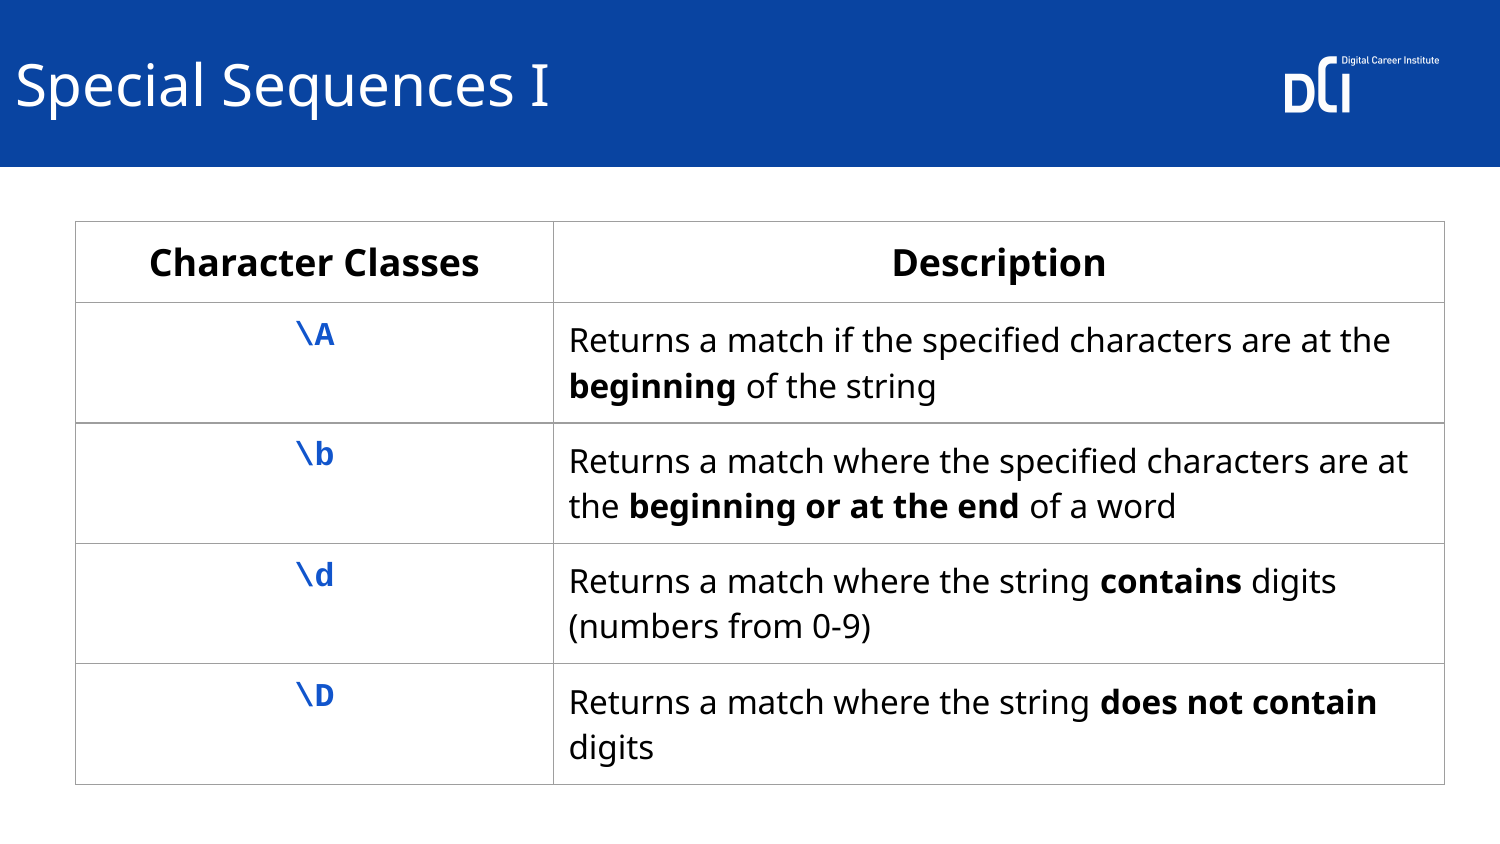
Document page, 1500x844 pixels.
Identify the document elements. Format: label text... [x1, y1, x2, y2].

table_cell \A [76, 303, 553, 422]
table_cell Returns a match if the specified characters are at the beginning of the string [554, 303, 1444, 422]
table_cell \d [76, 544, 553, 663]
table_cell Returns a match where the string does not contain digits [554, 664, 1444, 784]
table_header Character Classes [76, 222, 553, 302]
table_cell \D [76, 664, 553, 784]
title Special Sequences I [0, 0, 1500, 167]
table_cell Returns a match where the specified characters are at the beginning or at the end of a word [554, 424, 1444, 543]
table_header Description [554, 222, 1444, 302]
table_cell \b [76, 424, 553, 543]
table_cell Returns a match where the string contains digits (numbers from 0-9) [554, 544, 1444, 663]
picture [1275, 44, 1445, 123]
